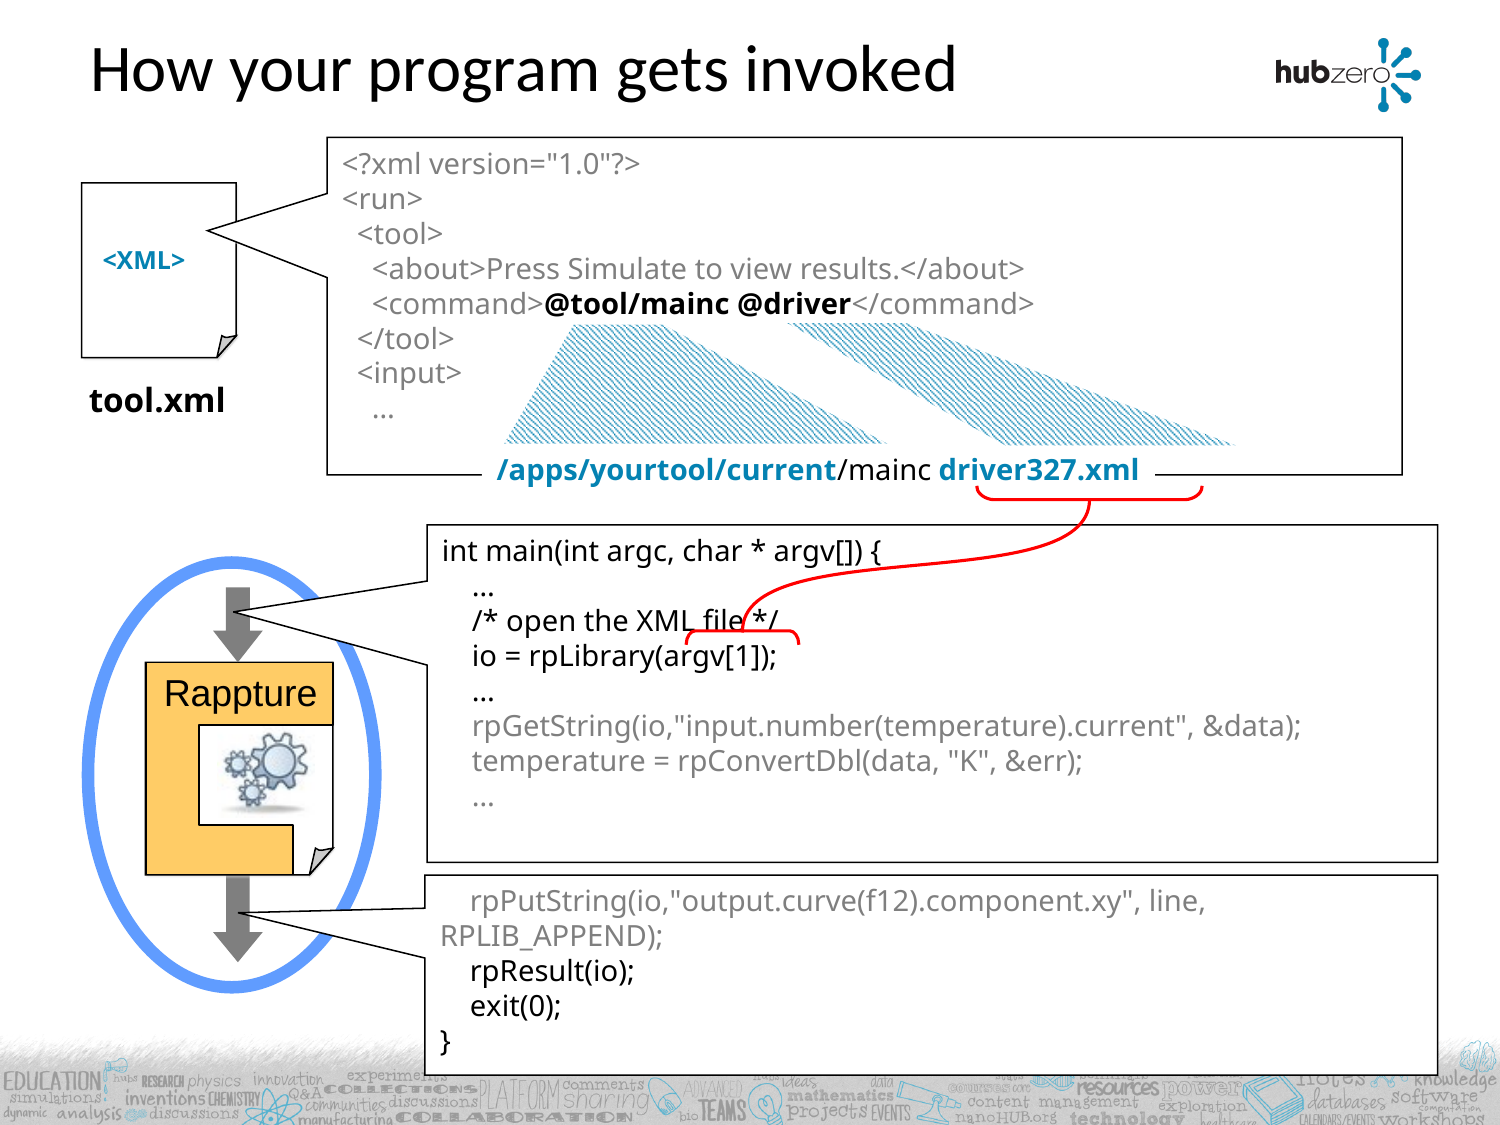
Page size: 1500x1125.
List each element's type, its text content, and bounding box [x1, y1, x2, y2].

text_box <?xml version="1.0"?> <run> <tool> <about>Press Simulate to view results.</about> <command>@tool/mainc @driver</command> </tool> <input> … [207, 137, 1403, 475]
text_box [81, 182, 237, 358]
text_box rpPutString(io,"output.curve(f12).component.xy", line, RPLIB_APPEND); rpResult(io); exit(0); } [237, 875, 1438, 1076]
text_box tool.xml [73, 371, 242, 427]
text_box <XML> [87, 236, 201, 283]
picture [1272, 35, 1424, 115]
text_box [213, 587, 263, 663]
text_box /apps/yourtool/current/mainc driver327.xml [481, 443, 1155, 495]
text_box Rappture [148, 660, 333, 722]
text_box [787, 323, 1236, 446]
text_box int main(int argc, char * argv[]) { … /* open the XML file */ io = rpLibrary(argv[1]); … rpGetString(io,"input.number(temperature).current", &data); temperature = rpConvertDbl(data, "K", &err); … [233, 524, 1438, 863]
picture [217, 725, 315, 818]
picture [0, 1034, 1500, 1125]
text_box [504, 324, 888, 444]
text_box How your program gets invoked [75, 12, 1249, 118]
text_box [145, 662, 334, 963]
